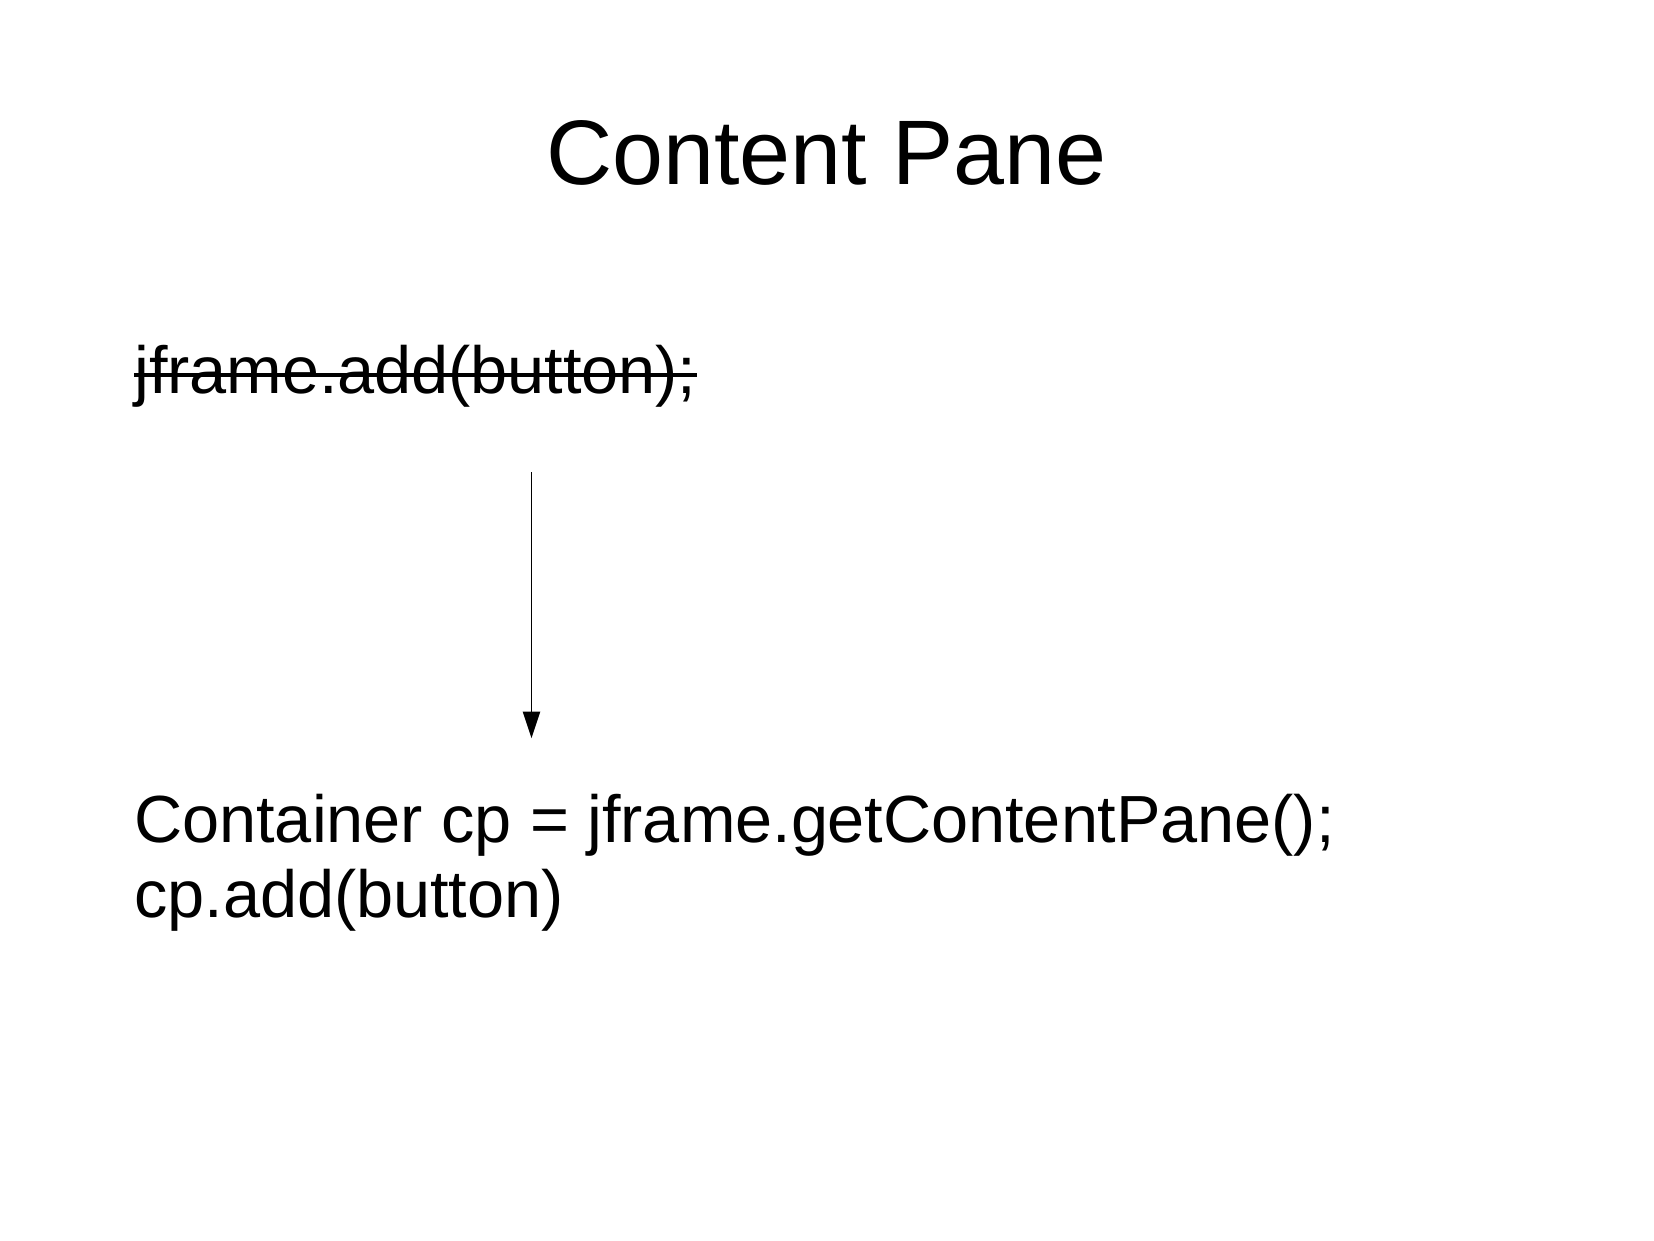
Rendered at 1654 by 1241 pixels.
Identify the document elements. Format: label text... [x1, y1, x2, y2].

title Content Pane [82, 49, 1571, 257]
subtitle jframe.add(button); Container cp = jframe.getContentPane(); cp.add(button) [134, 247, 1506, 1067]
